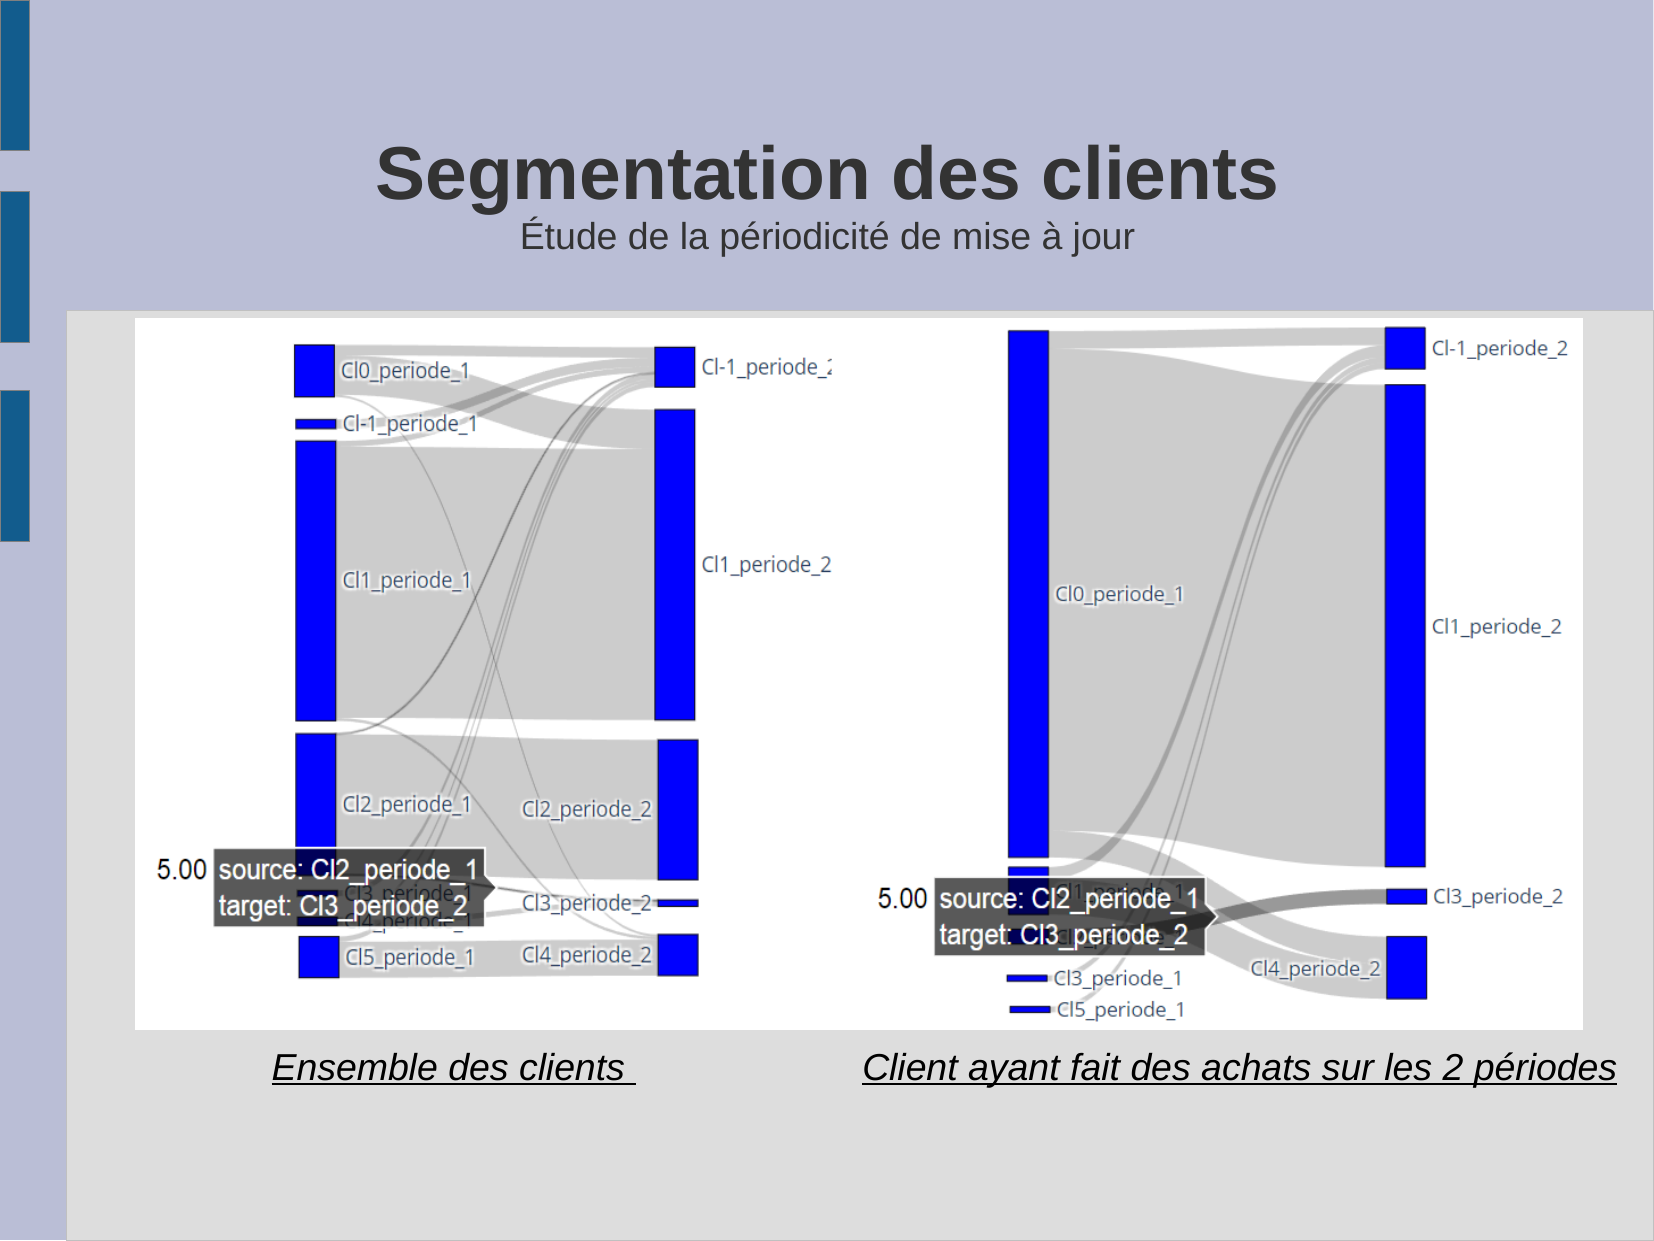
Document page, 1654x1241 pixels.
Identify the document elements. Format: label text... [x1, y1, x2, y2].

title Segmentation des clients Étude de la périodicité de mise à jour [121, 91, 1534, 299]
picture [135, 318, 1583, 1030]
text_box Client ayant fait des achats sur les 2 périodes [862, 1046, 1654, 1089]
text_box Ensemble des clients [271, 1046, 1063, 1241]
